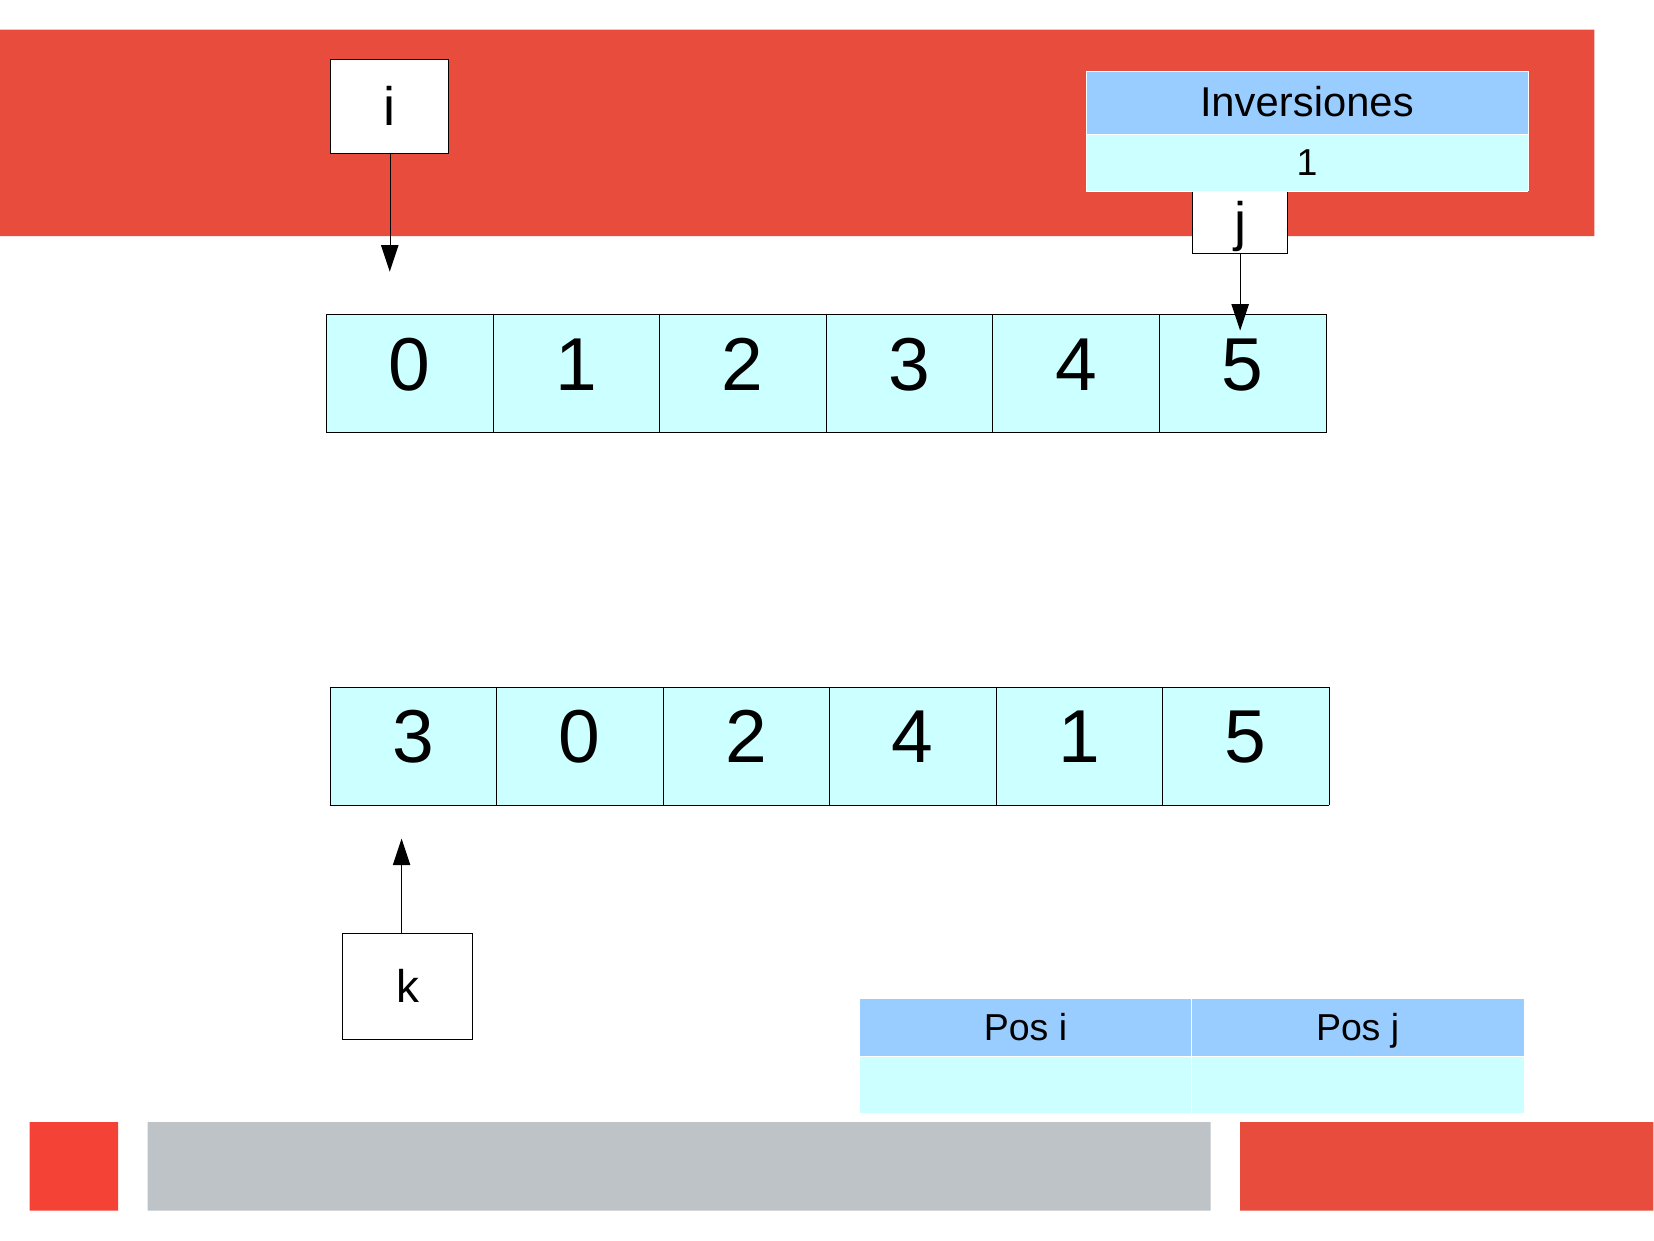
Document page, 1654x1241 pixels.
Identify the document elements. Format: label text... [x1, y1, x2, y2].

table_header 4 [830, 688, 996, 805]
table_header 1 [997, 688, 1162, 805]
table_header 5 [1160, 315, 1326, 432]
text_box k [342, 933, 473, 1040]
table_header Pos i [860, 999, 1191, 1056]
table_header Pos j [1192, 999, 1524, 1056]
table_header 1 [494, 315, 659, 432]
table_header 0 [327, 315, 493, 432]
table_header Inversiones [1087, 72, 1528, 134]
table_header 2 [664, 688, 829, 805]
table_header 2 [660, 315, 826, 432]
table_cell [860, 1057, 1191, 1113]
text_box i [330, 59, 449, 154]
table_header 0 [497, 688, 663, 805]
table_cell 1 [1087, 135, 1528, 191]
table_header 5 [1163, 688, 1329, 805]
table_header 4 [993, 315, 1159, 432]
text_box j [1192, 192, 1288, 254]
table_header 3 [331, 688, 496, 805]
table_cell [1192, 1057, 1524, 1113]
table_header 3 [827, 315, 992, 432]
